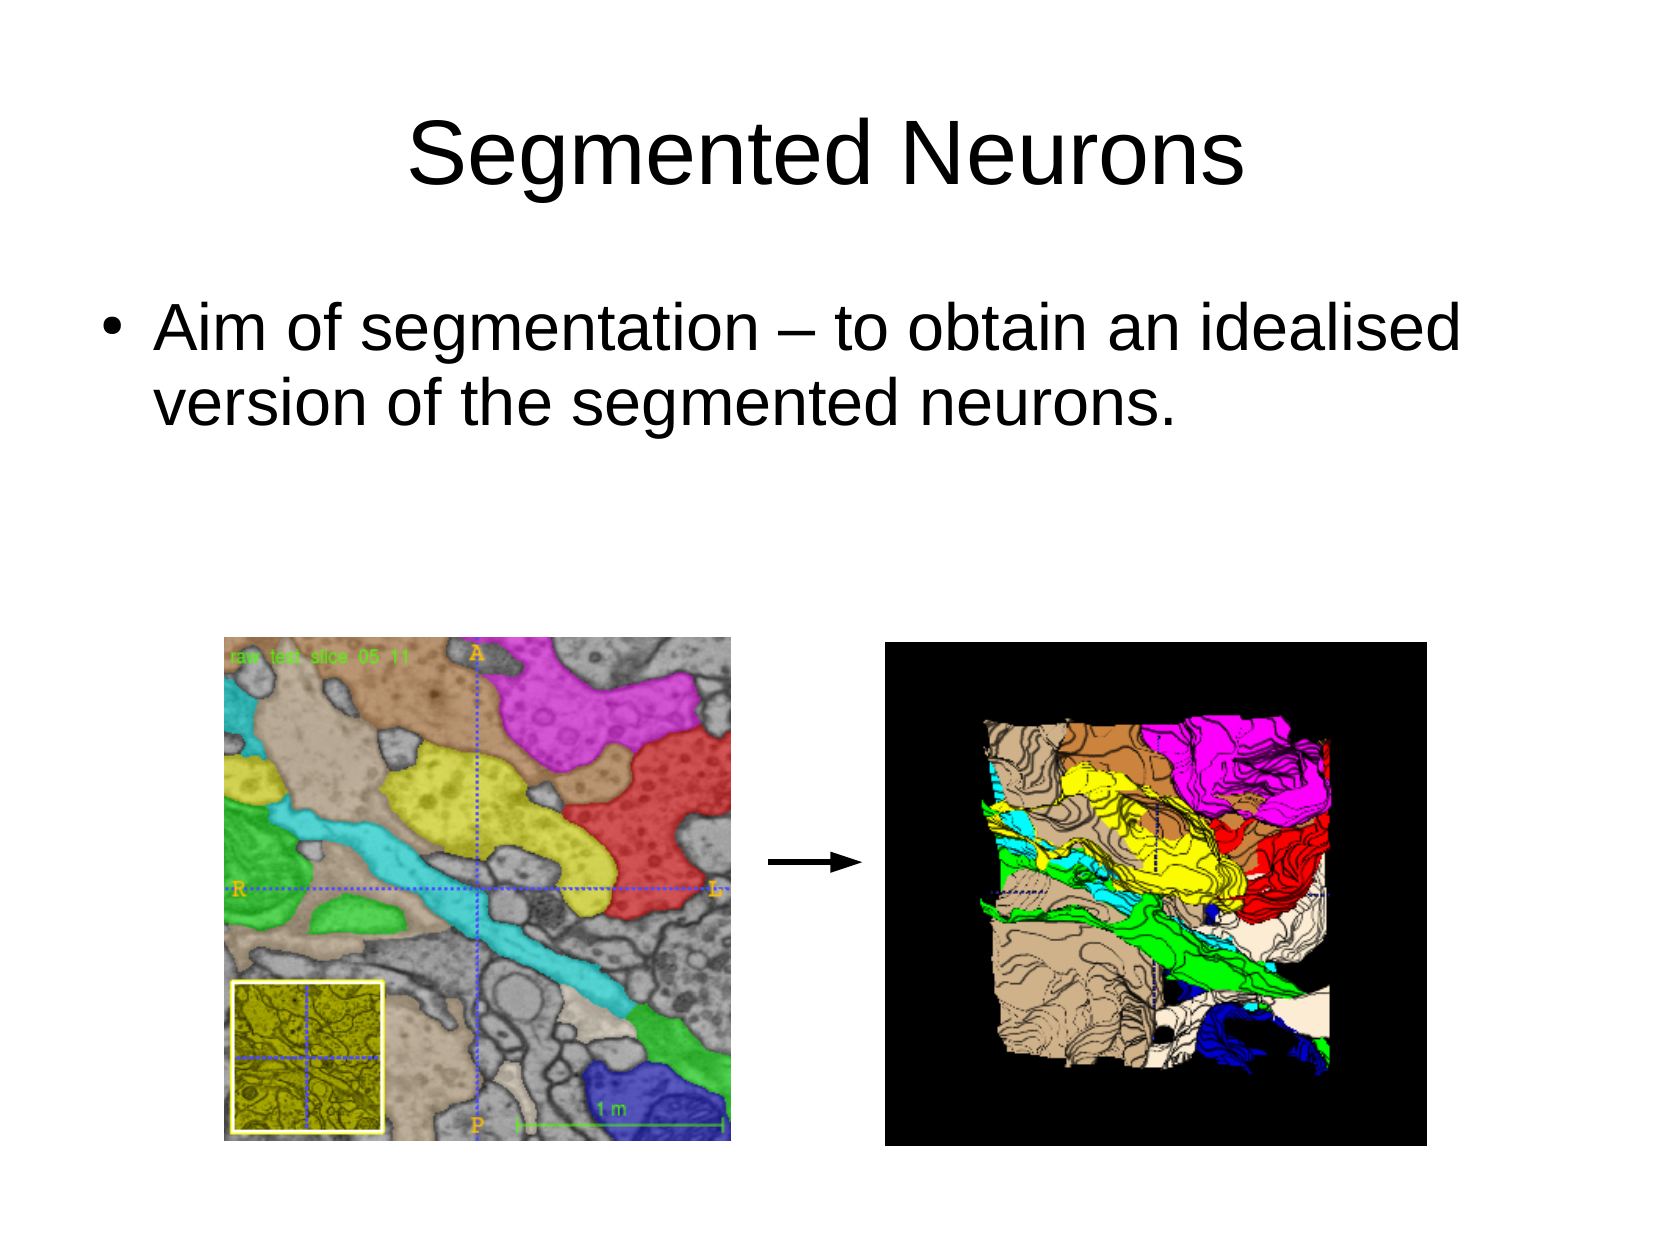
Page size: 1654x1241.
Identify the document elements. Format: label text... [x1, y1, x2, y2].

picture [885, 642, 1427, 1146]
picture [224, 637, 731, 1141]
title Segmented Neurons [82, 49, 1571, 257]
list Aim of segmentation – to obtain an idealised version of the segmented neurons. [82, 290, 1571, 1010]
